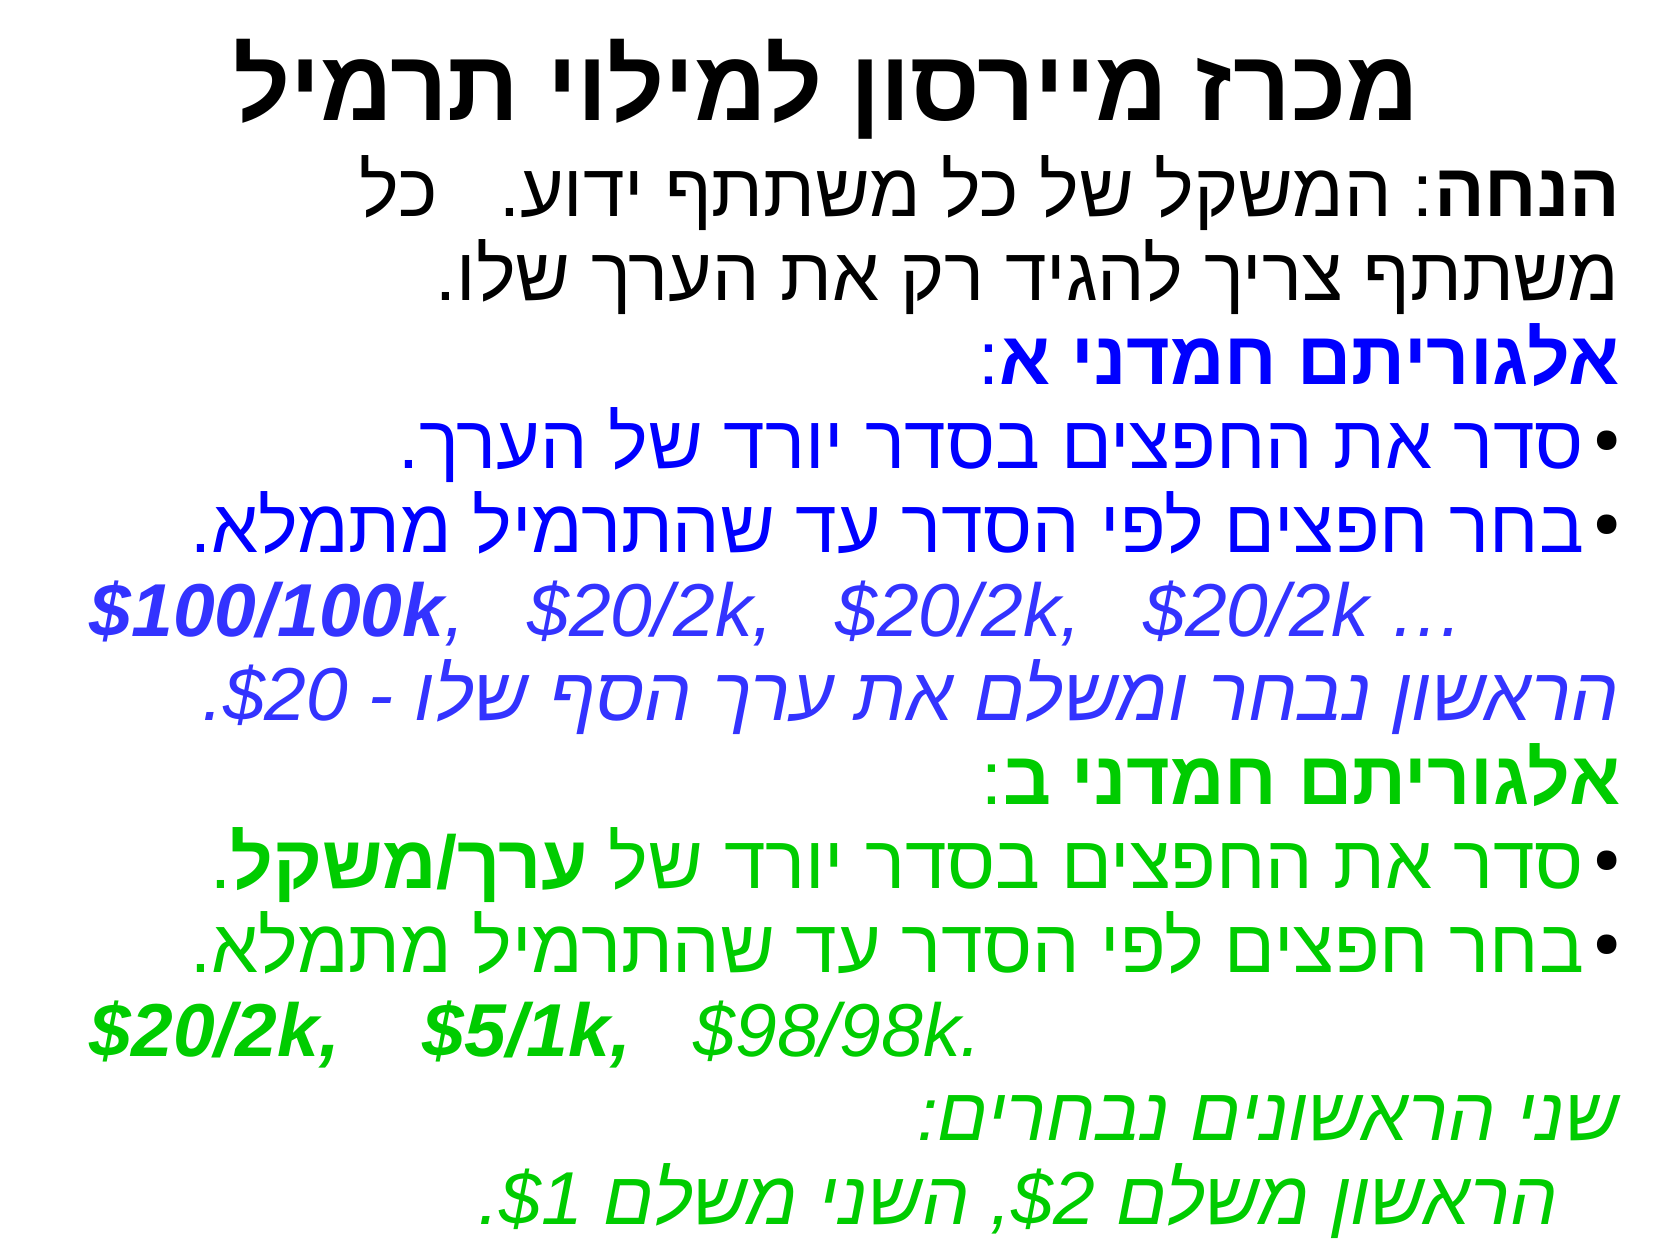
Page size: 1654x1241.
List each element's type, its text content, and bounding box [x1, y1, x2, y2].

title מכרז מיירסון למילוי תרמיל [0, 21, 1654, 151]
text_box הנחה: המשקל של כל משתתף ידוע. כל משתתף צריך להגיד רק את הערך שלו. אלגוריתם חמדני א: סדר את החפצים בסדר יורד של הערך. בחר חפצים לפי הסדר עד שהתרמיל מתמלא. $100/100k, $20/2k, $20/2k, $20/2k … הראשון נבחר ומשלם את ערך הסף שלו - $20. אלגוריתם חמדני ב: סדר את החפצים בסדר יורד של ערך/משקל. בחר חפצים לפי הסדר עד שהתרמיל מתמלא. $20/2k, $5/1k, $98/98k. שני הראשונים נבחרים: הראשון משלם $2, השני משלם $1. [75, 141, 1636, 1241]
